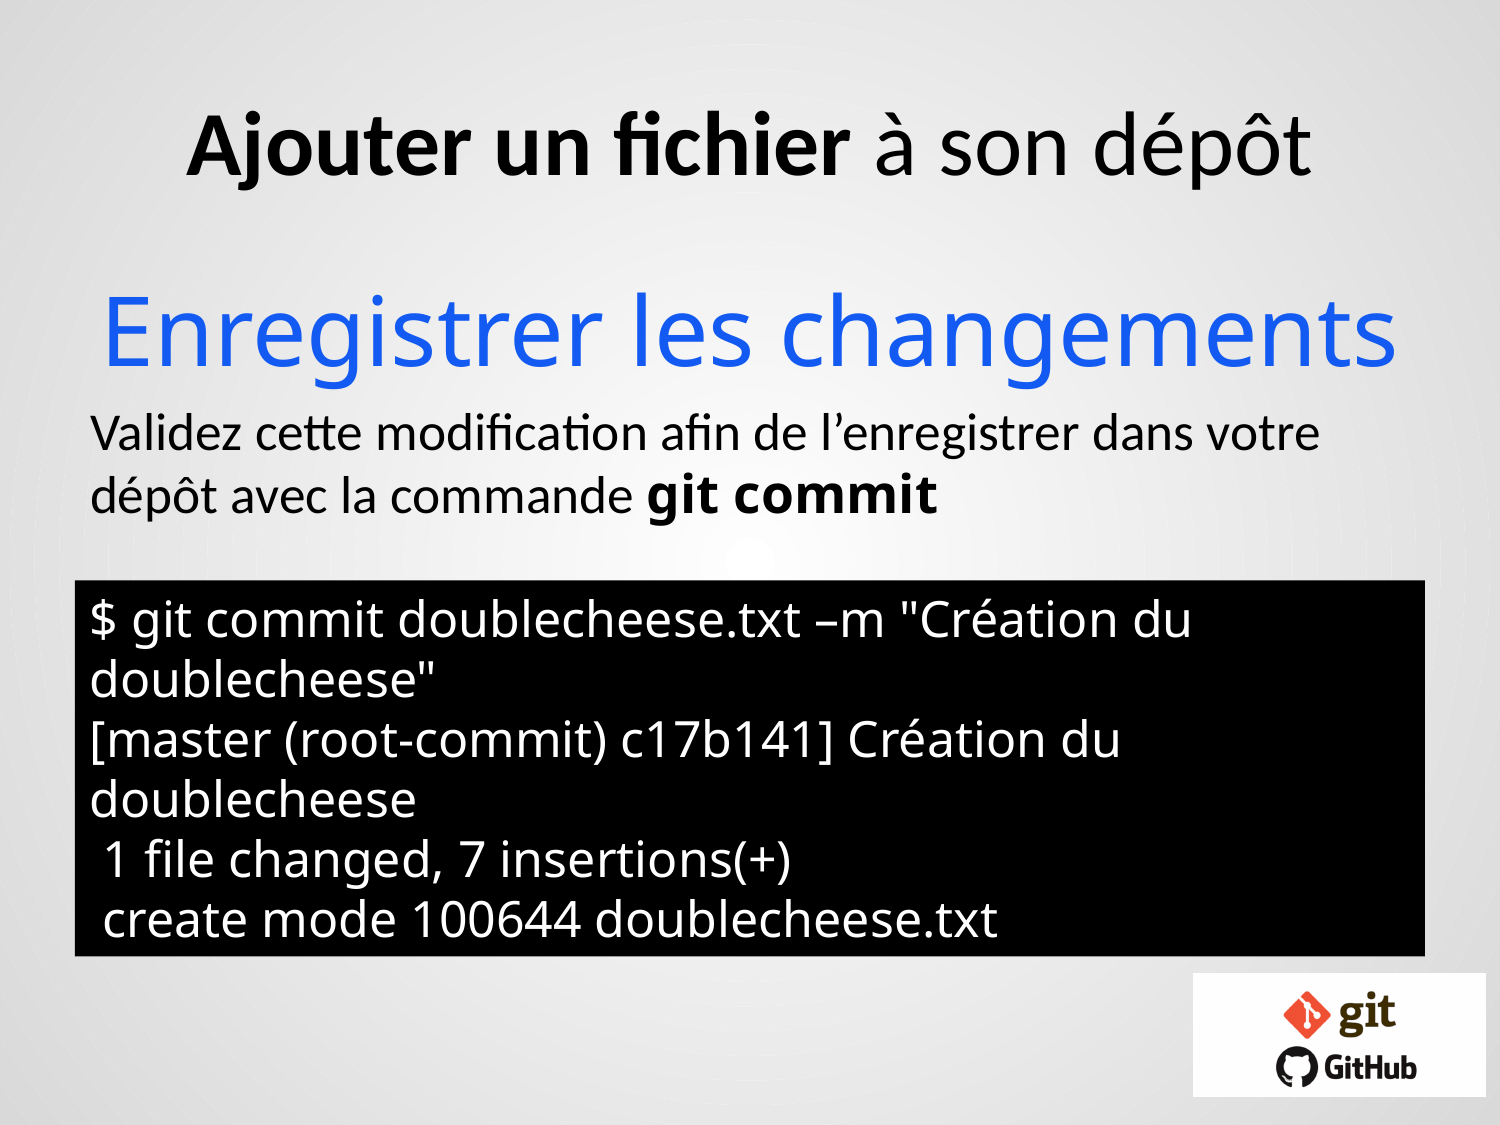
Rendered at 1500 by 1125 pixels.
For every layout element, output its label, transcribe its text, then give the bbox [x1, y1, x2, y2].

picture [1193, 973, 1486, 1097]
list Enregistrer les changements Validez cette modification afin de l’enregistrer dans votre dépôt avec la commande git commit [75, 262, 1425, 562]
title Ajouter un fichier à son dépôt [75, 45, 1425, 233]
text_box $ git commit doublecheese.txt –m "Création du doublecheese" [master (root-commit) c17b141] Création du doublecheese 1 file changed, 7 insertions(+) create mode 100644 doublecheese.txt [74, 580, 1425, 957]
